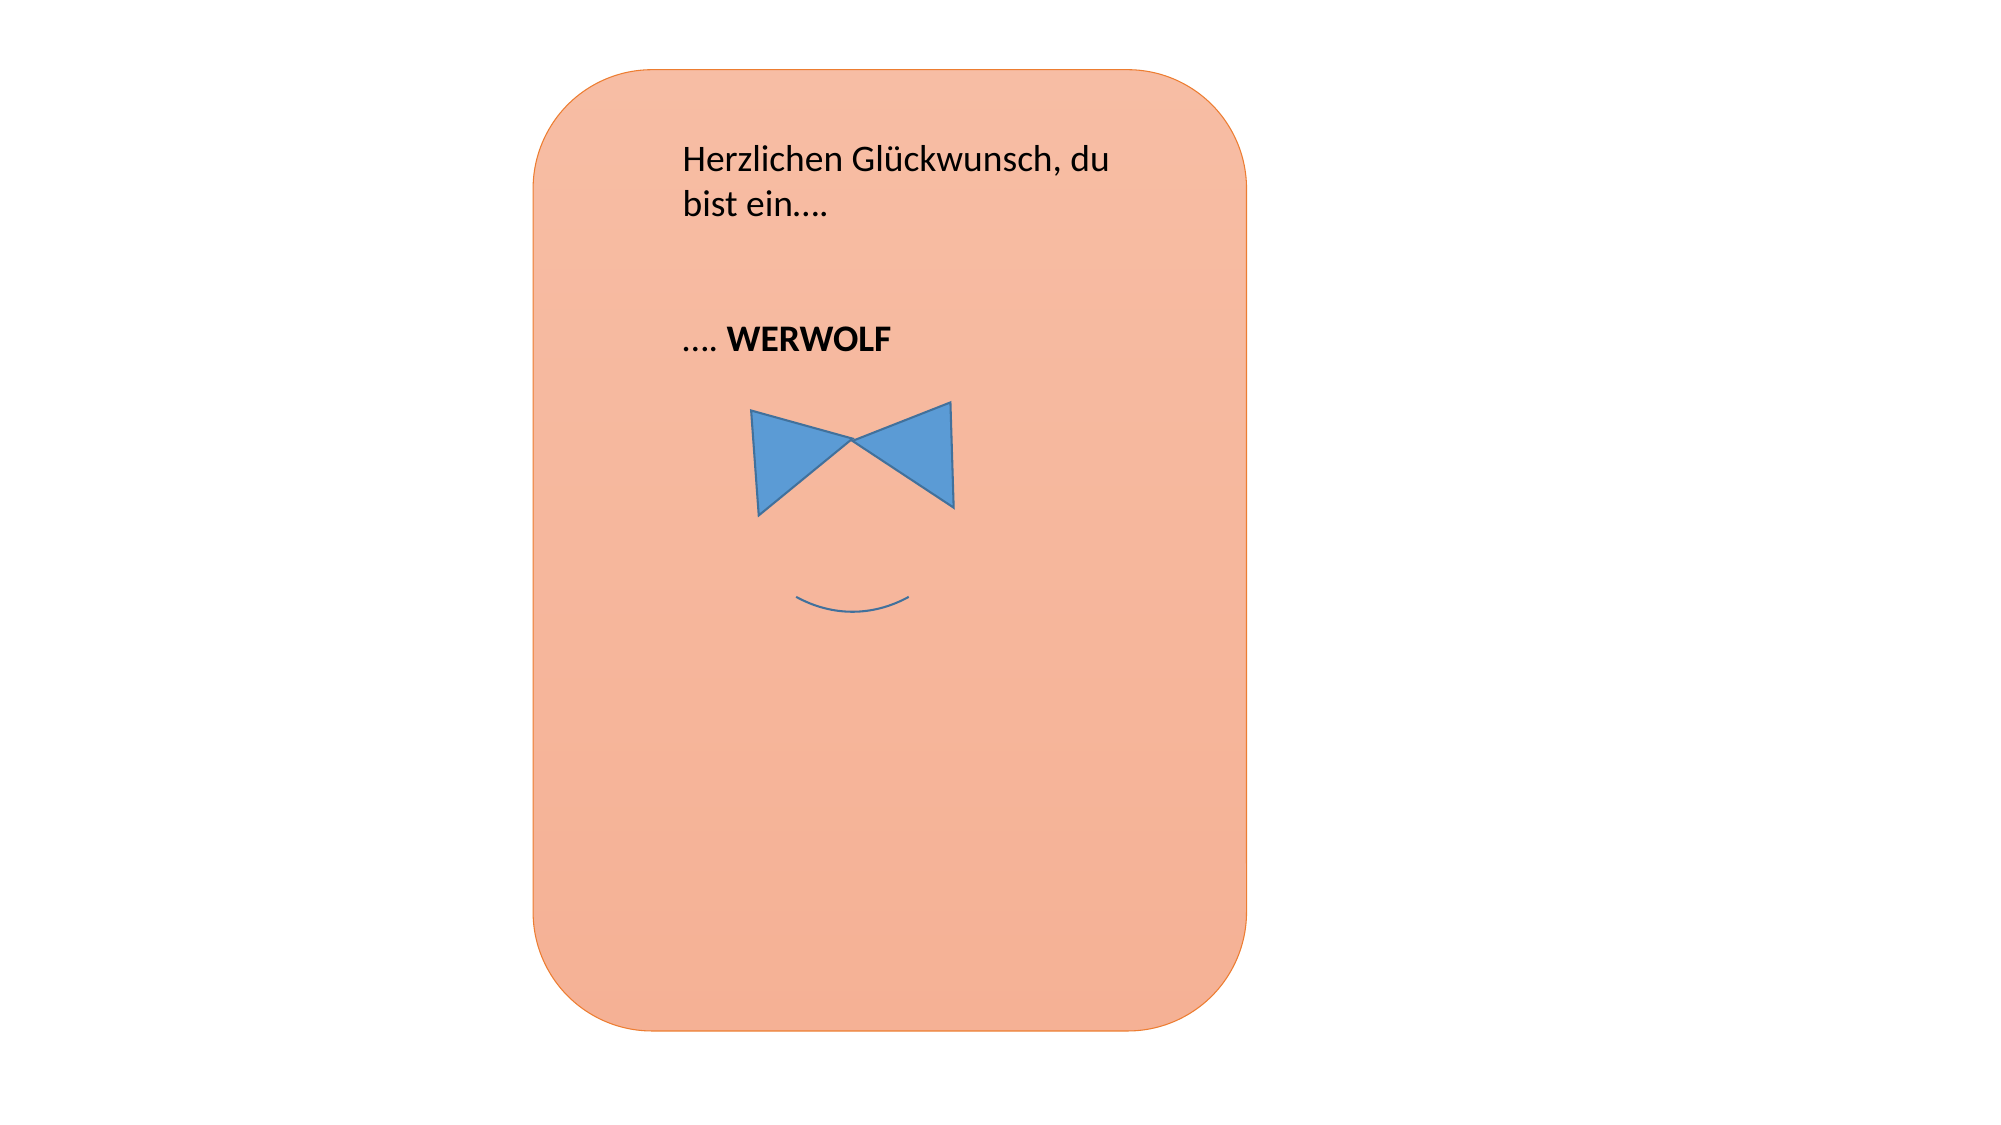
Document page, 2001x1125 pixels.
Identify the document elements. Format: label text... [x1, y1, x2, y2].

text_box Herzlichen Glückwunsch, du bist ein…. …. WERWOLF [667, 126, 1141, 370]
text_box [533, 69, 1247, 1031]
